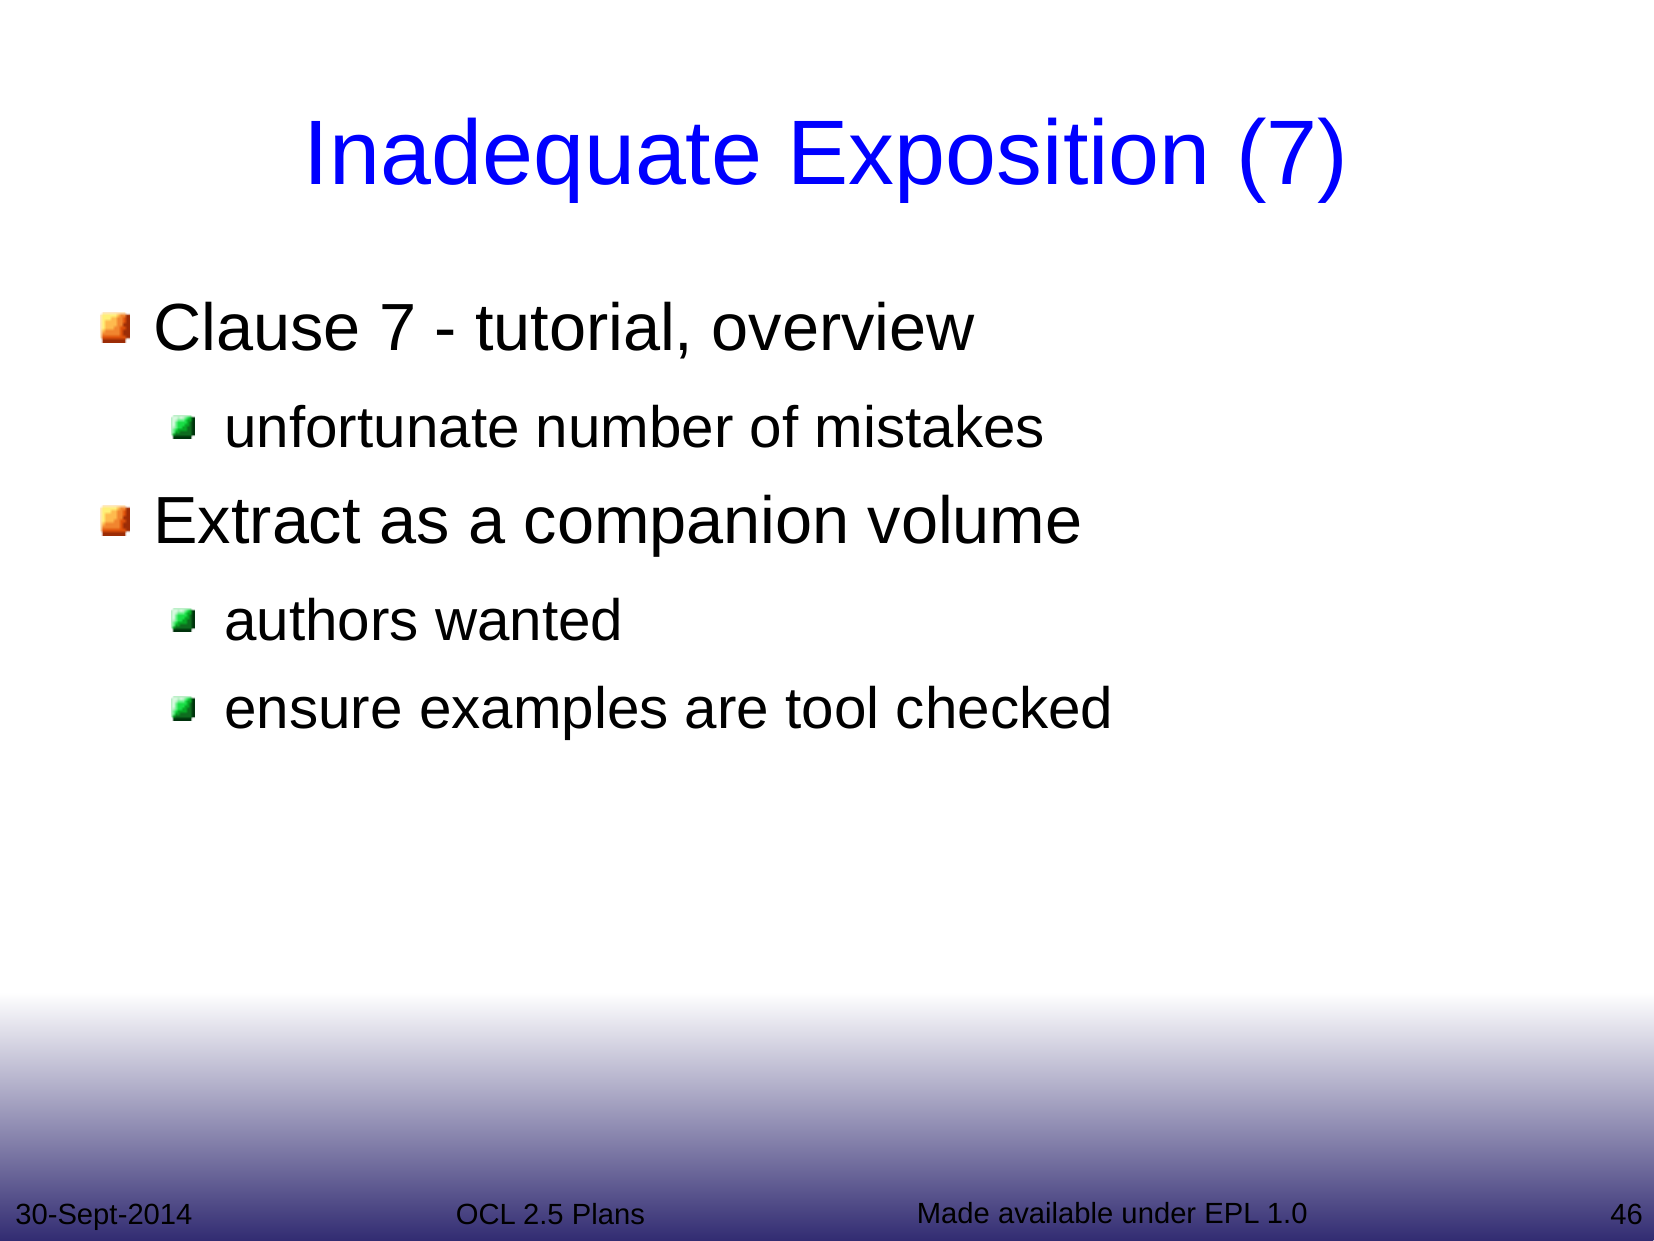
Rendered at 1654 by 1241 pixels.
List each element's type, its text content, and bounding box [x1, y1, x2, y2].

list Clause 7 - tutorial, overview unfortunate number of mistakes Extract as a companion volume authors wanted ensure examples are tool checked [82, 290, 1571, 1109]
title Inadequate Exposition (7) [82, 49, 1571, 257]
